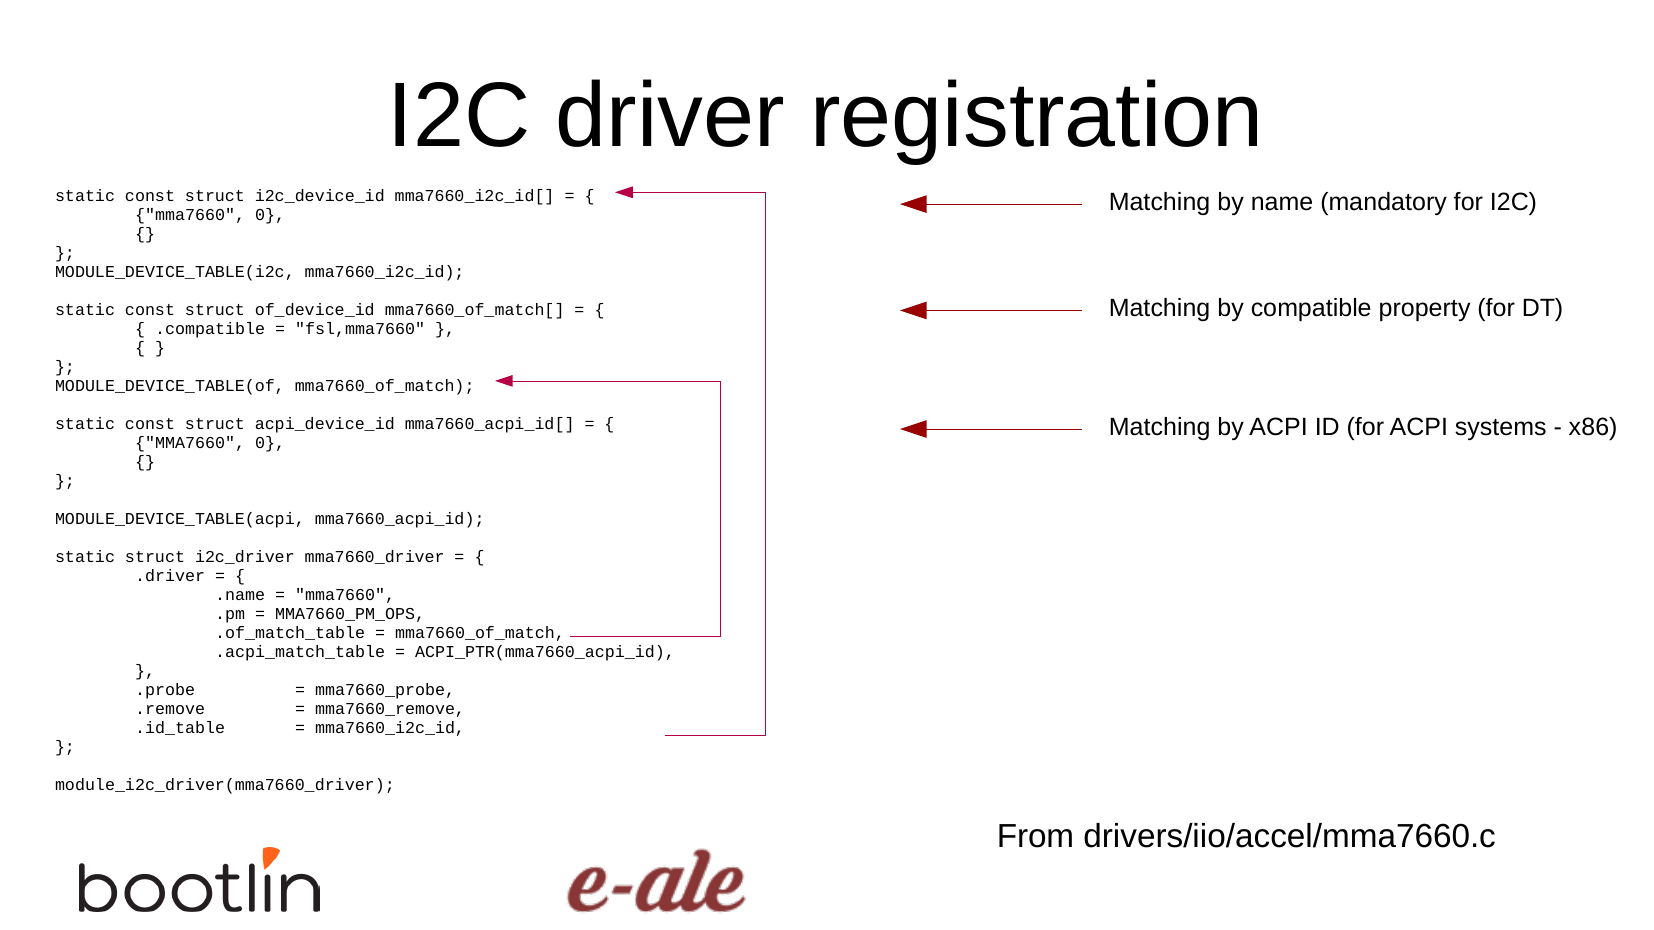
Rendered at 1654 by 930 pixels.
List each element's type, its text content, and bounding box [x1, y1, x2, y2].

picture [565, 847, 749, 915]
picture [79, 847, 320, 912]
text_box static const struct i2c_device_id mma7660_i2c_id[] = { {"mma7660", 0}, {} }; MODULE_DEVICE_TABLE(i2c, mma7660_i2c_id); static const struct of_device_id mma7660_of_match[] = { { .compatible = "fsl,mma7660" }, { } }; MODULE_DEVICE_TABLE(of, mma7660_of_match); static const struct acpi_device_id mma7660_acpi_id[] = { {"MMA7660", 0}, {} }; MODULE_DEVICE_TABLE(acpi, mma7660_acpi_id); static struct i2c_driver mma7660_driver = { .driver = { .name = "mma7660", .pm = MMA7660_PM_OPS, .of_match_table = mma7660_of_match, .acpi_match_table = ACPI_PTR(mma7660_acpi_id), }, .probe = mma7660_probe, .remove = mma7660_remove, .id_table = mma7660_i2c_id, }; module_i2c_driver(mma7660_driver); [40, 180, 1021, 832]
text_box From drivers/iio/accel/mma7660.c [982, 810, 1606, 886]
text_box Matching by name (mandatory for I2C) [1094, 180, 1602, 226]
text_box Matching by ACPI ID (for ACPI systems - x86) [1094, 404, 1634, 450]
text_box Matching by compatible property (for DT) [1094, 286, 1602, 332]
title I2C driver registration [82, 37, 1571, 193]
